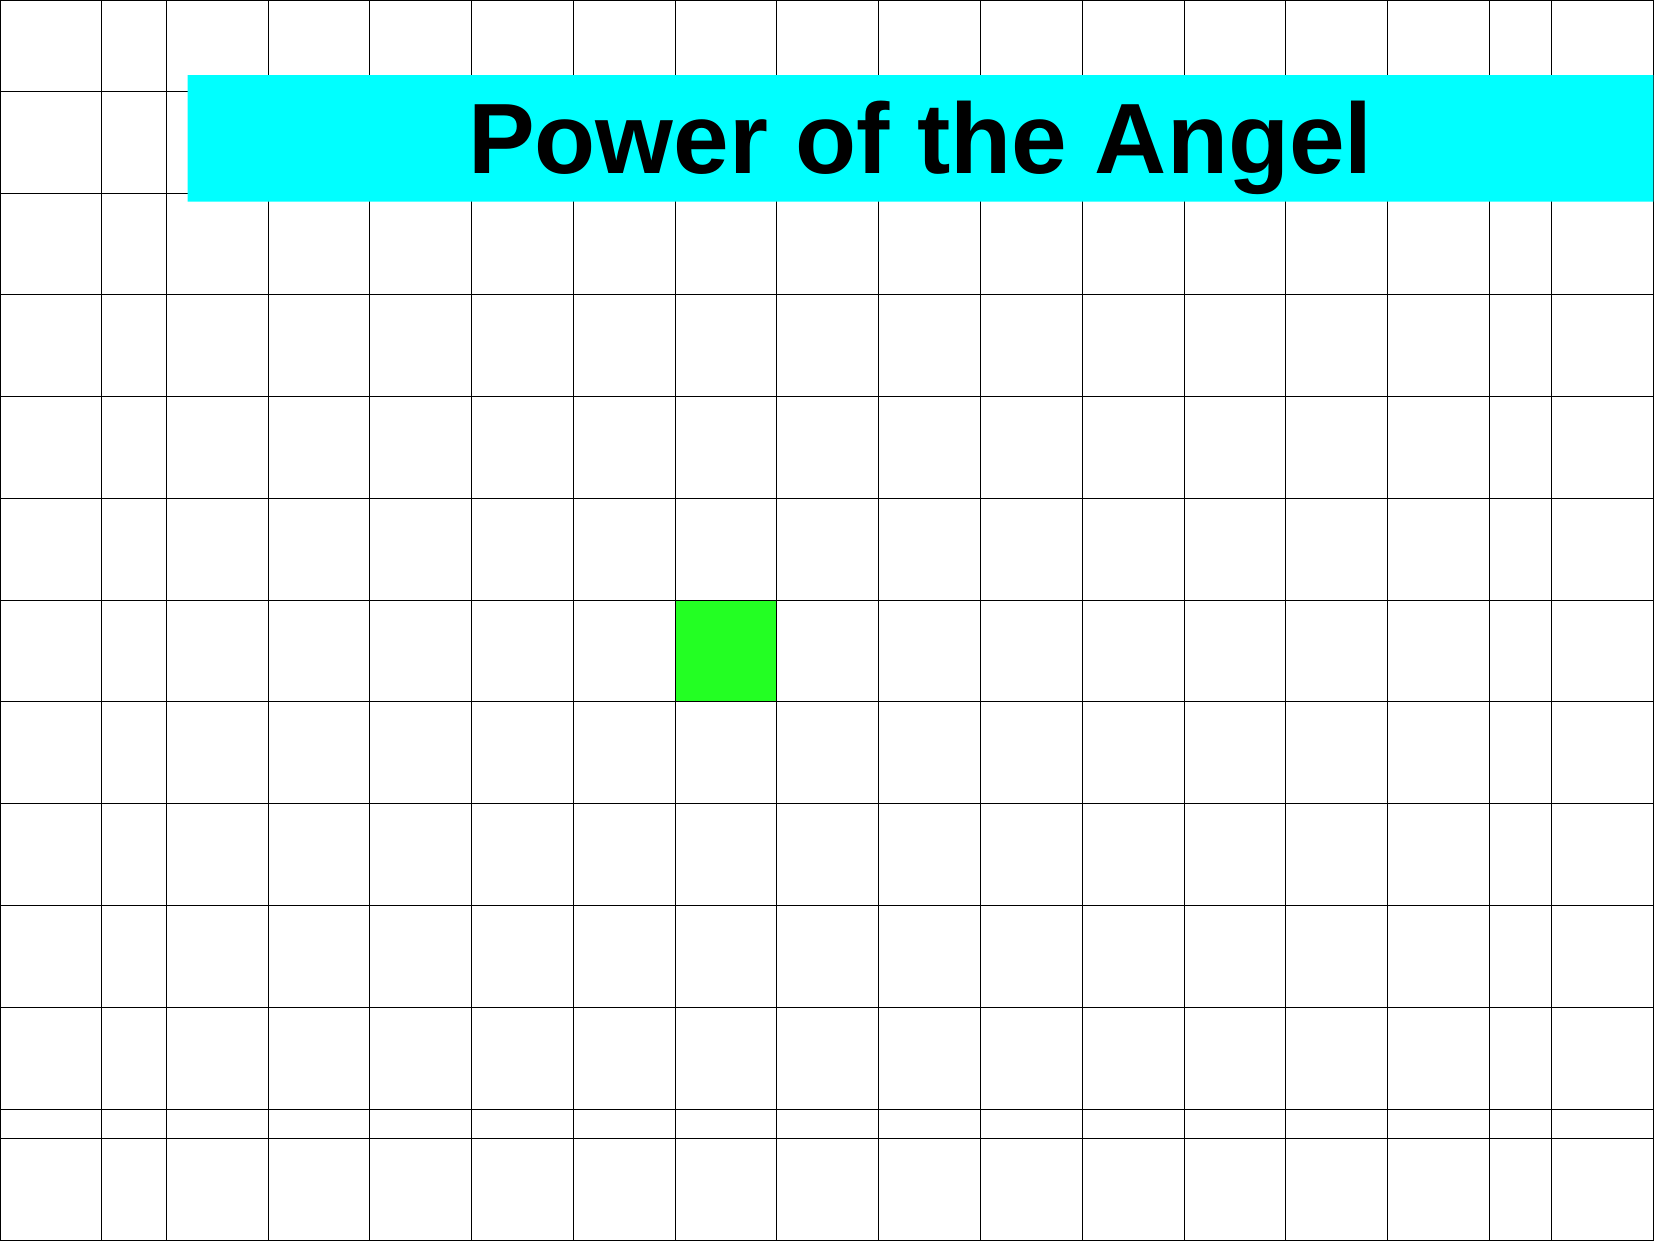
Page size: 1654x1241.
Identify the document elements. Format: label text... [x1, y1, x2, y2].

text_box [0, 0, 1654, 1241]
text_box Power of the Angel [187, 75, 1654, 202]
